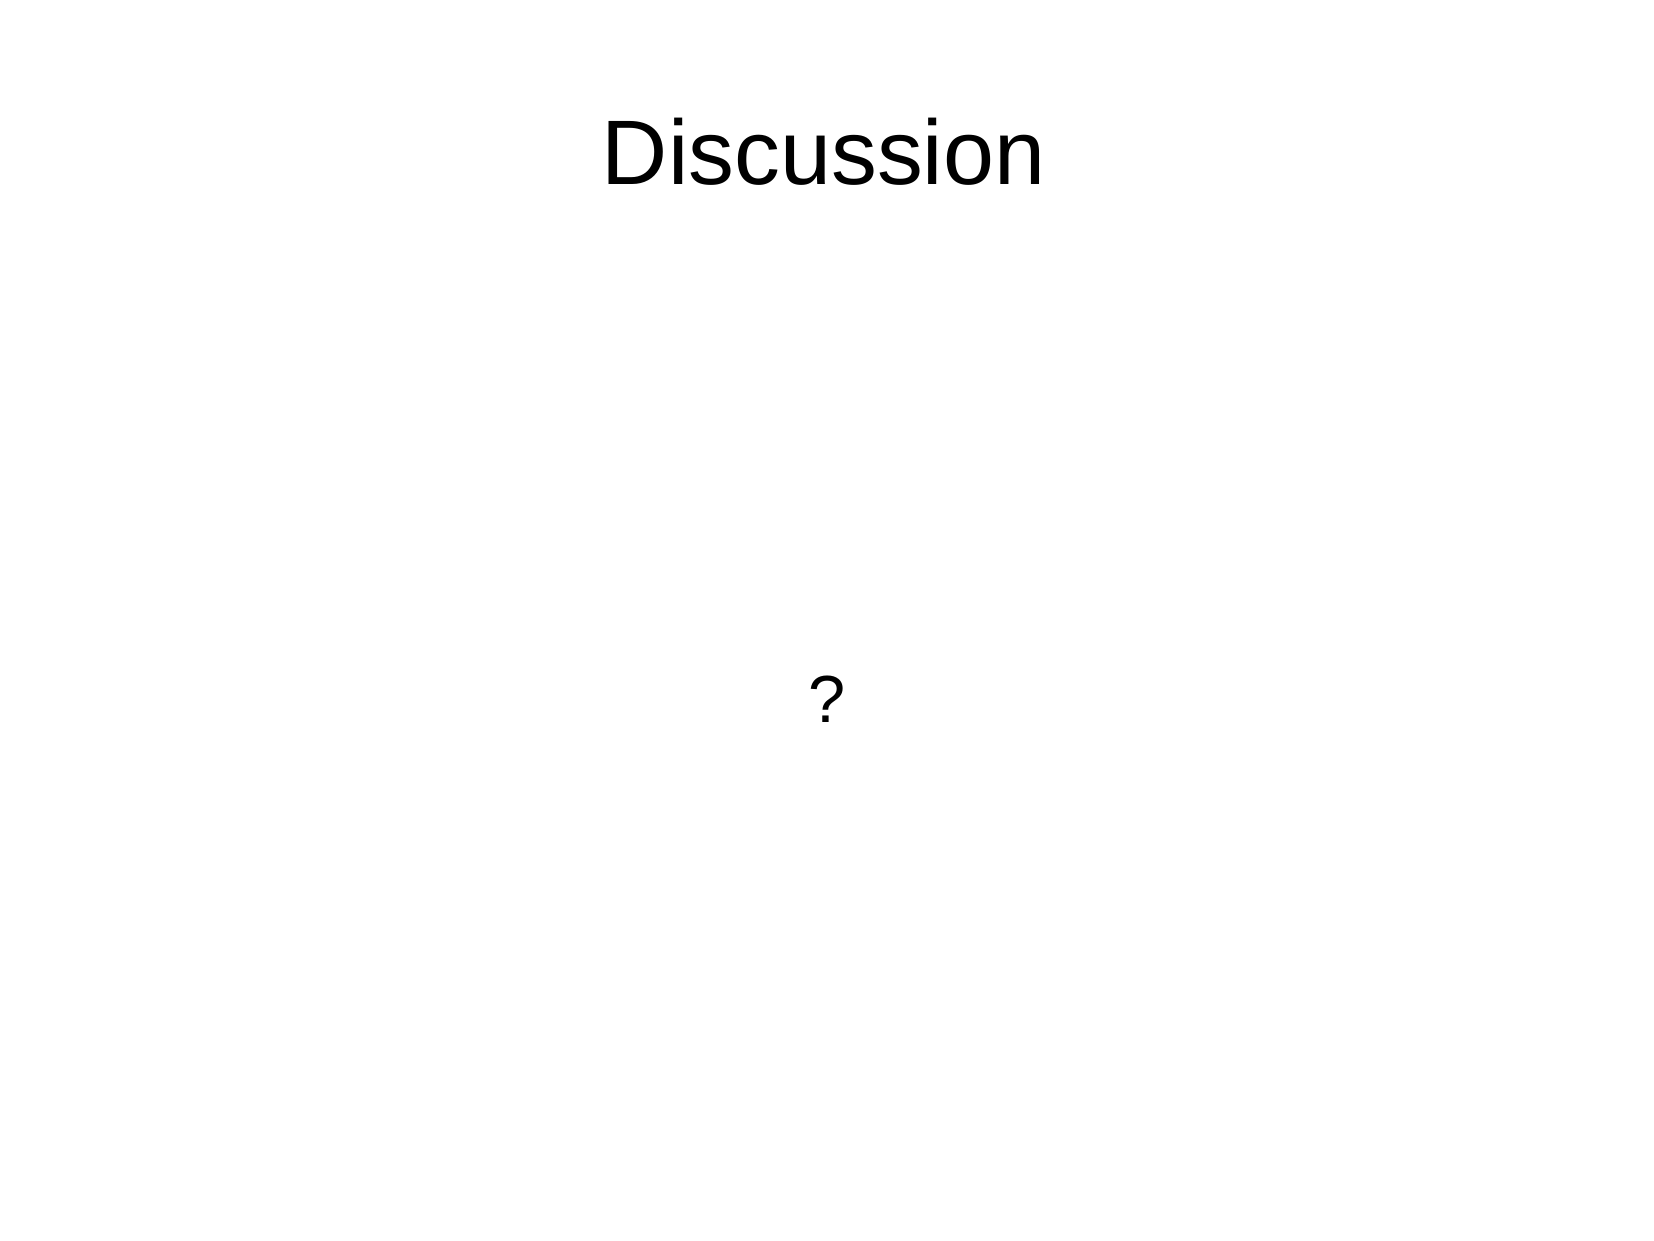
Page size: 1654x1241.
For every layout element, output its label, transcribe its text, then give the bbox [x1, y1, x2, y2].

title Discussion [82, 49, 1571, 257]
subtitle ? [82, 290, 1571, 1109]
